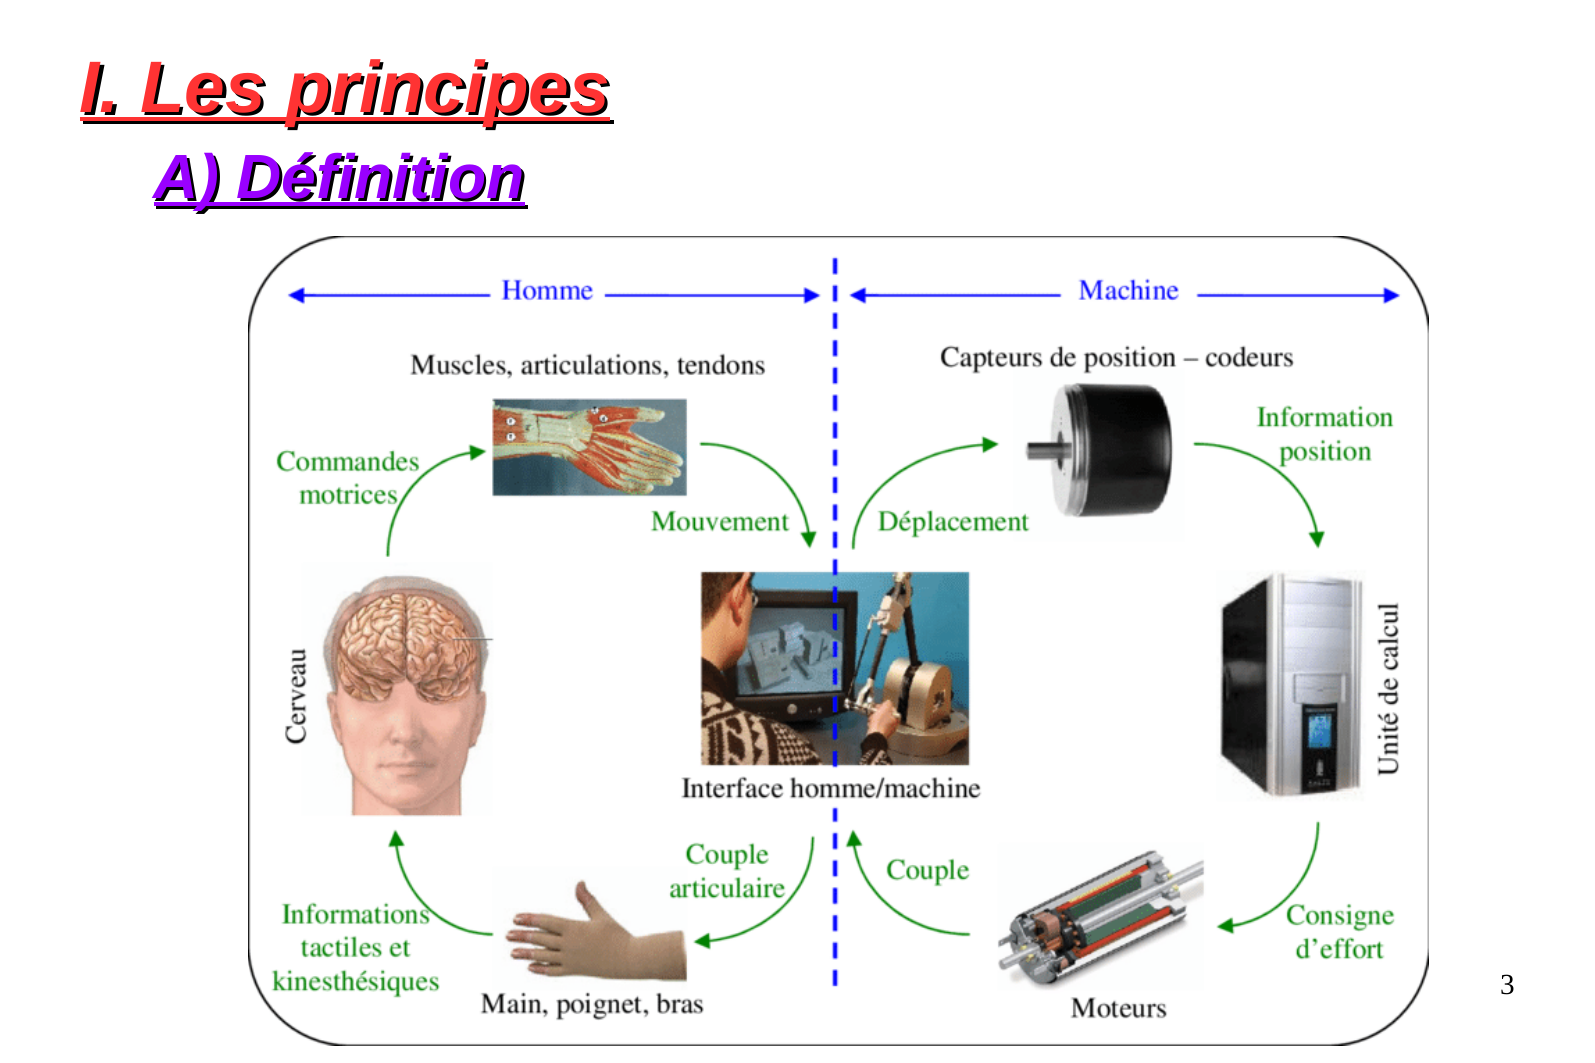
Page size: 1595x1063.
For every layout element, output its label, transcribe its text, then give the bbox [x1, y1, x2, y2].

title I. Les principes A) Définition [79, 42, 1515, 220]
picture [248, 236, 1429, 1046]
